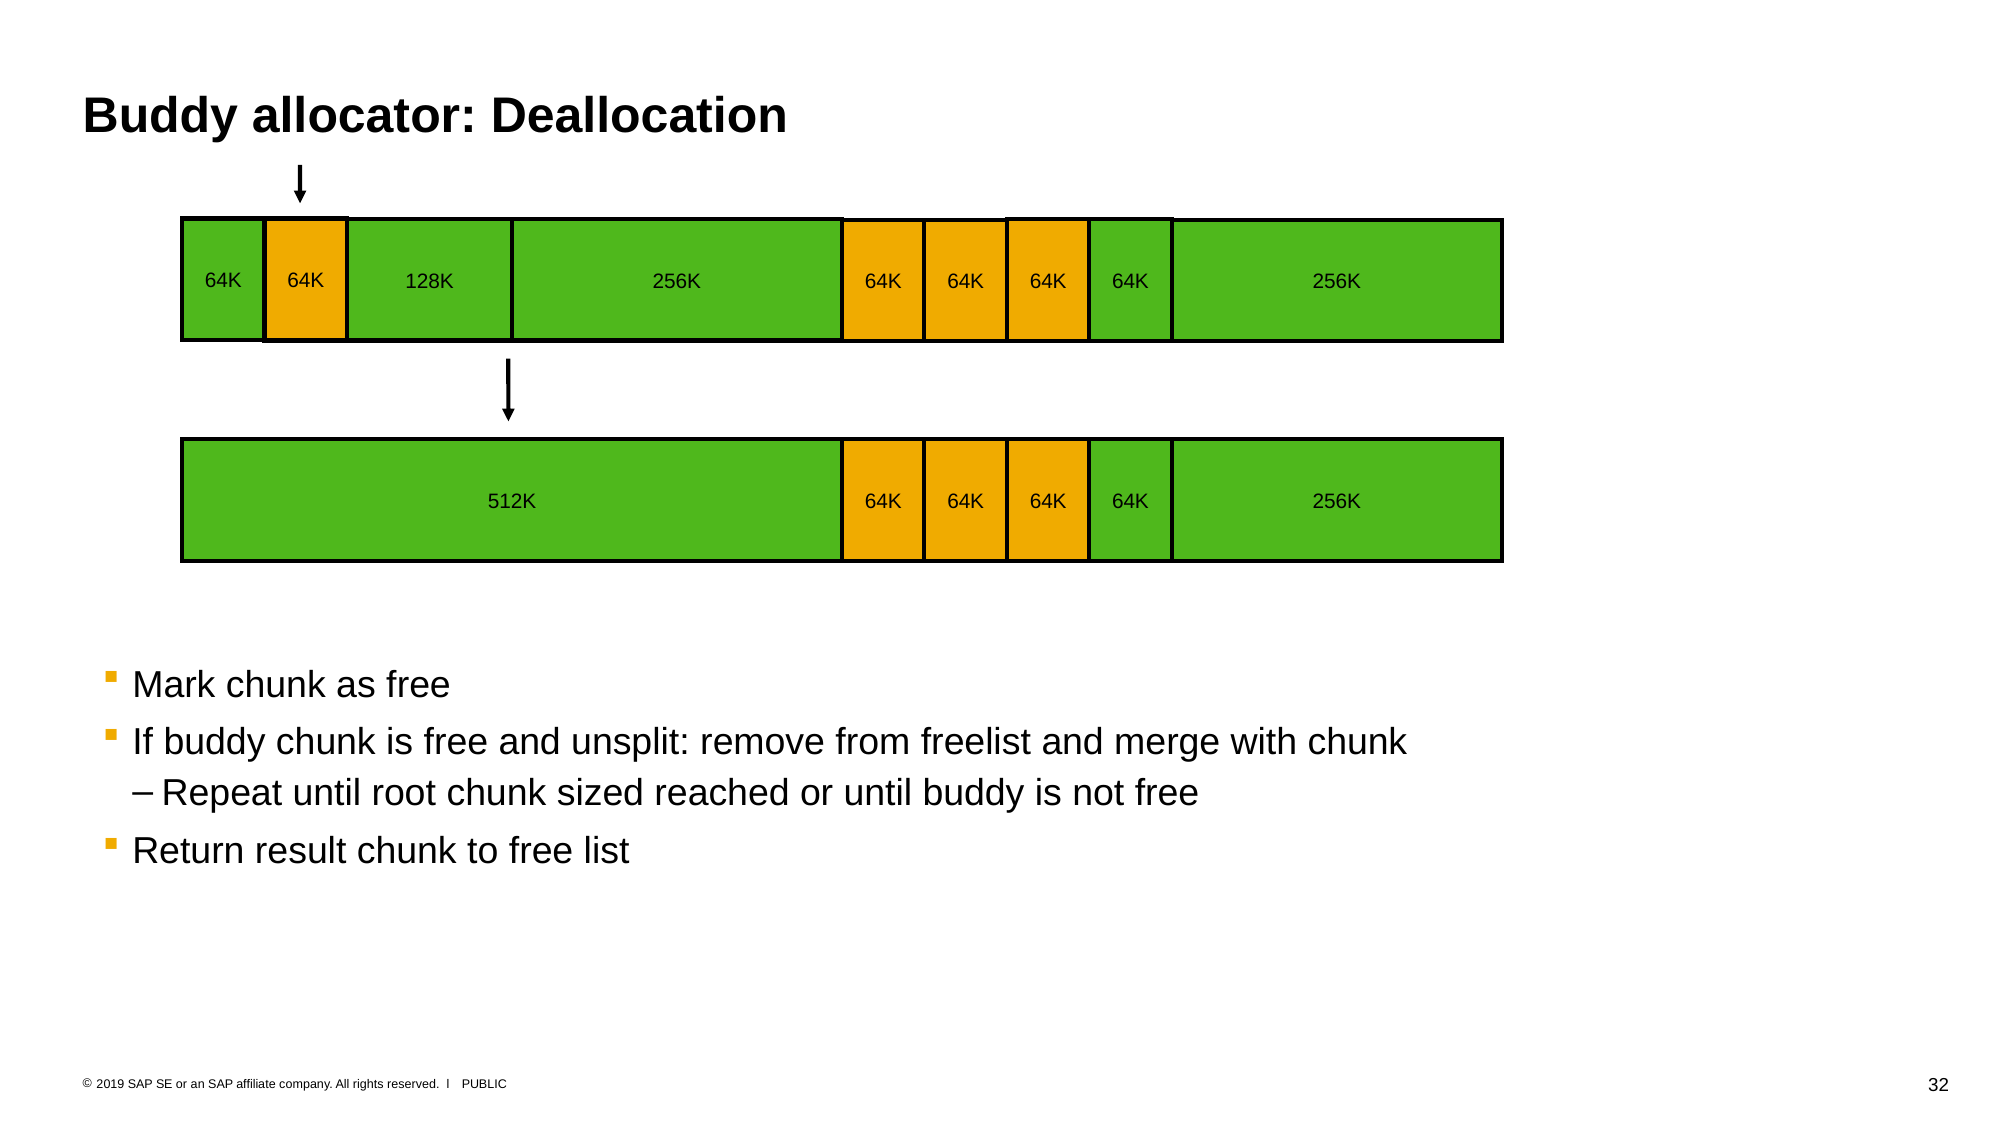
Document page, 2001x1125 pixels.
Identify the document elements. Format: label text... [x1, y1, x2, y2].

text_box 64K [1089, 219, 1172, 342]
text_box 512K [182, 438, 842, 561]
text_box 256K [1172, 219, 1502, 342]
text_box 128K [346, 219, 512, 341]
text_box 64K [1089, 438, 1172, 561]
text_box 64K [924, 219, 1006, 342]
text_box 256K [1172, 439, 1502, 561]
list Mark chunk as free If buddy chunk is free and unsplit: remove from freelist and merge with chunk Repeat until root chunk sized reached or until buddy is not free Return result chunk to free list [102, 659, 1938, 959]
text_box 256K [512, 219, 842, 341]
text_box 64K [264, 218, 348, 341]
text_box 64K [924, 439, 1006, 561]
text_box 64K [1006, 438, 1089, 561]
text_box 64K [1006, 219, 1089, 342]
text_box 64K [182, 218, 265, 340]
title Buddy allocator: Deallocation [82, 82, 1918, 144]
text_box 64K [842, 219, 924, 342]
text_box 64K [842, 439, 924, 561]
